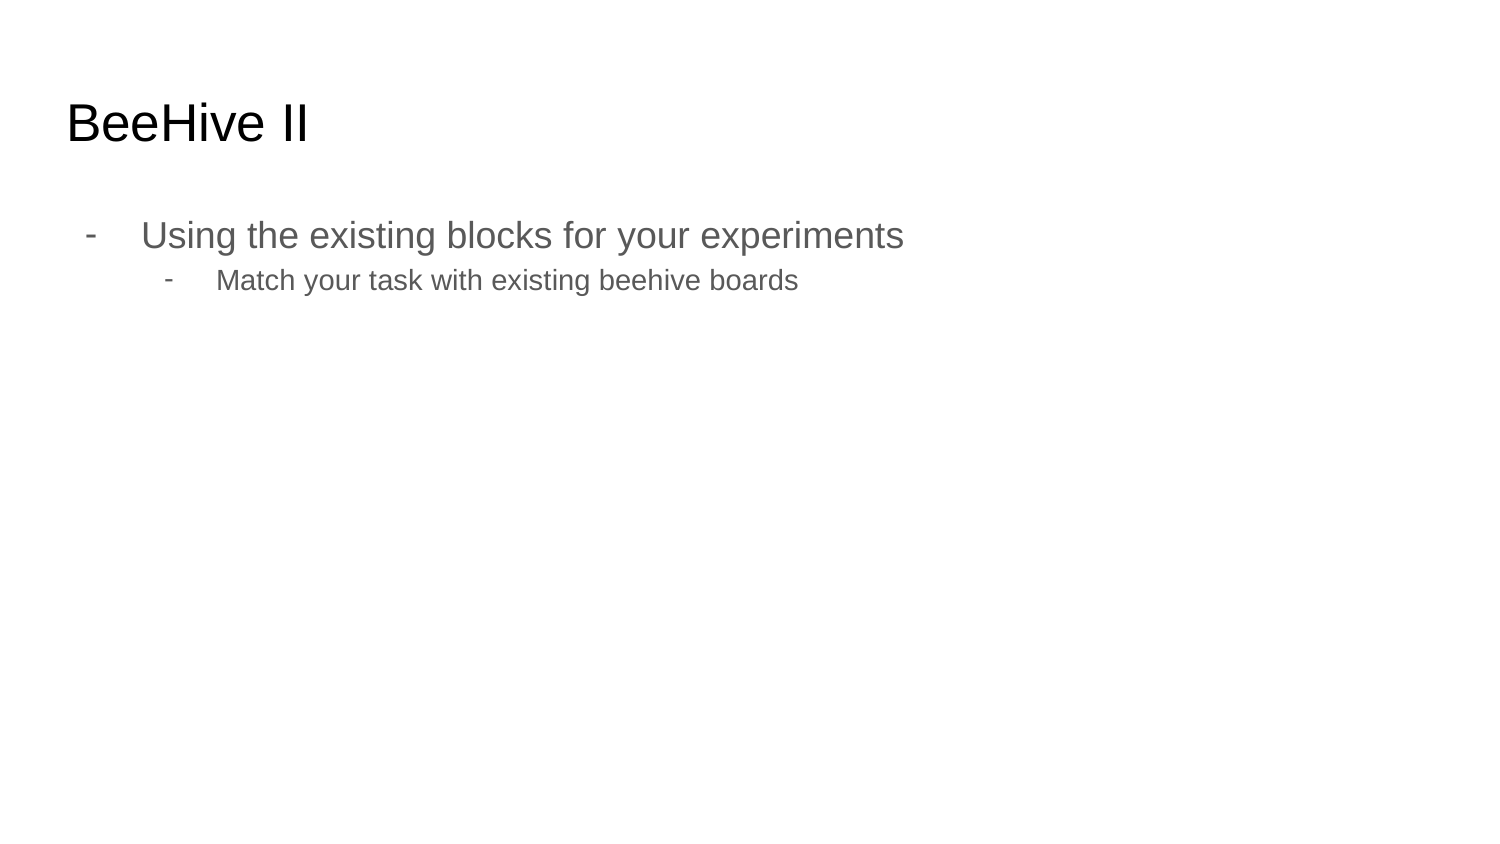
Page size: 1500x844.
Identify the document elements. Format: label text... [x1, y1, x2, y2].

list Using the existing blocks for your experiments Match your task with existing beehive boards [51, 189, 1449, 750]
title BeeHive II [51, 72, 1449, 167]
